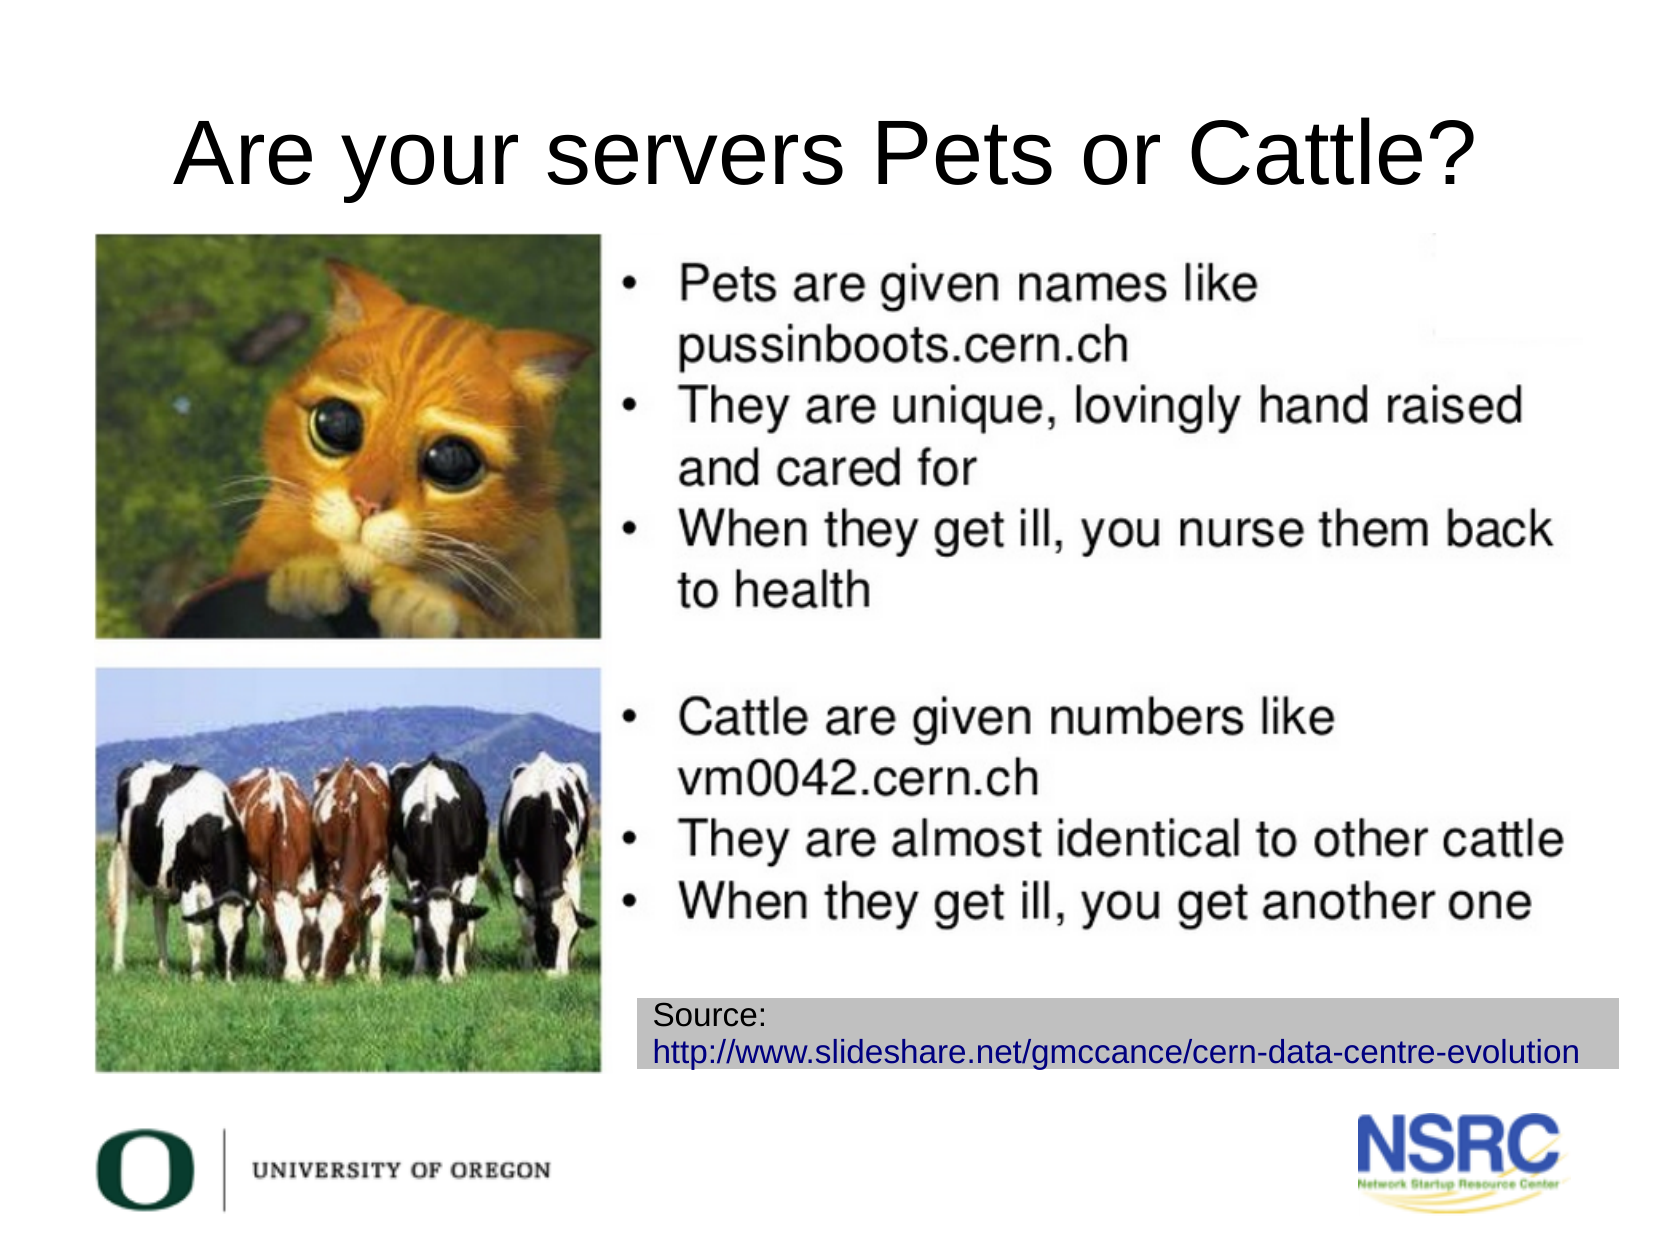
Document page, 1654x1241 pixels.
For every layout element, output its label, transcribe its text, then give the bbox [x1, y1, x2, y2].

text_box Source: http://www.slideshare.net/gmccance/cern-data-centre-evolution [637, 998, 1619, 1069]
title Are your servers Pets or Cattle? [82, 49, 1571, 257]
picture [94, 233, 1583, 1074]
picture [82, 1125, 566, 1216]
picture [1358, 1113, 1571, 1216]
